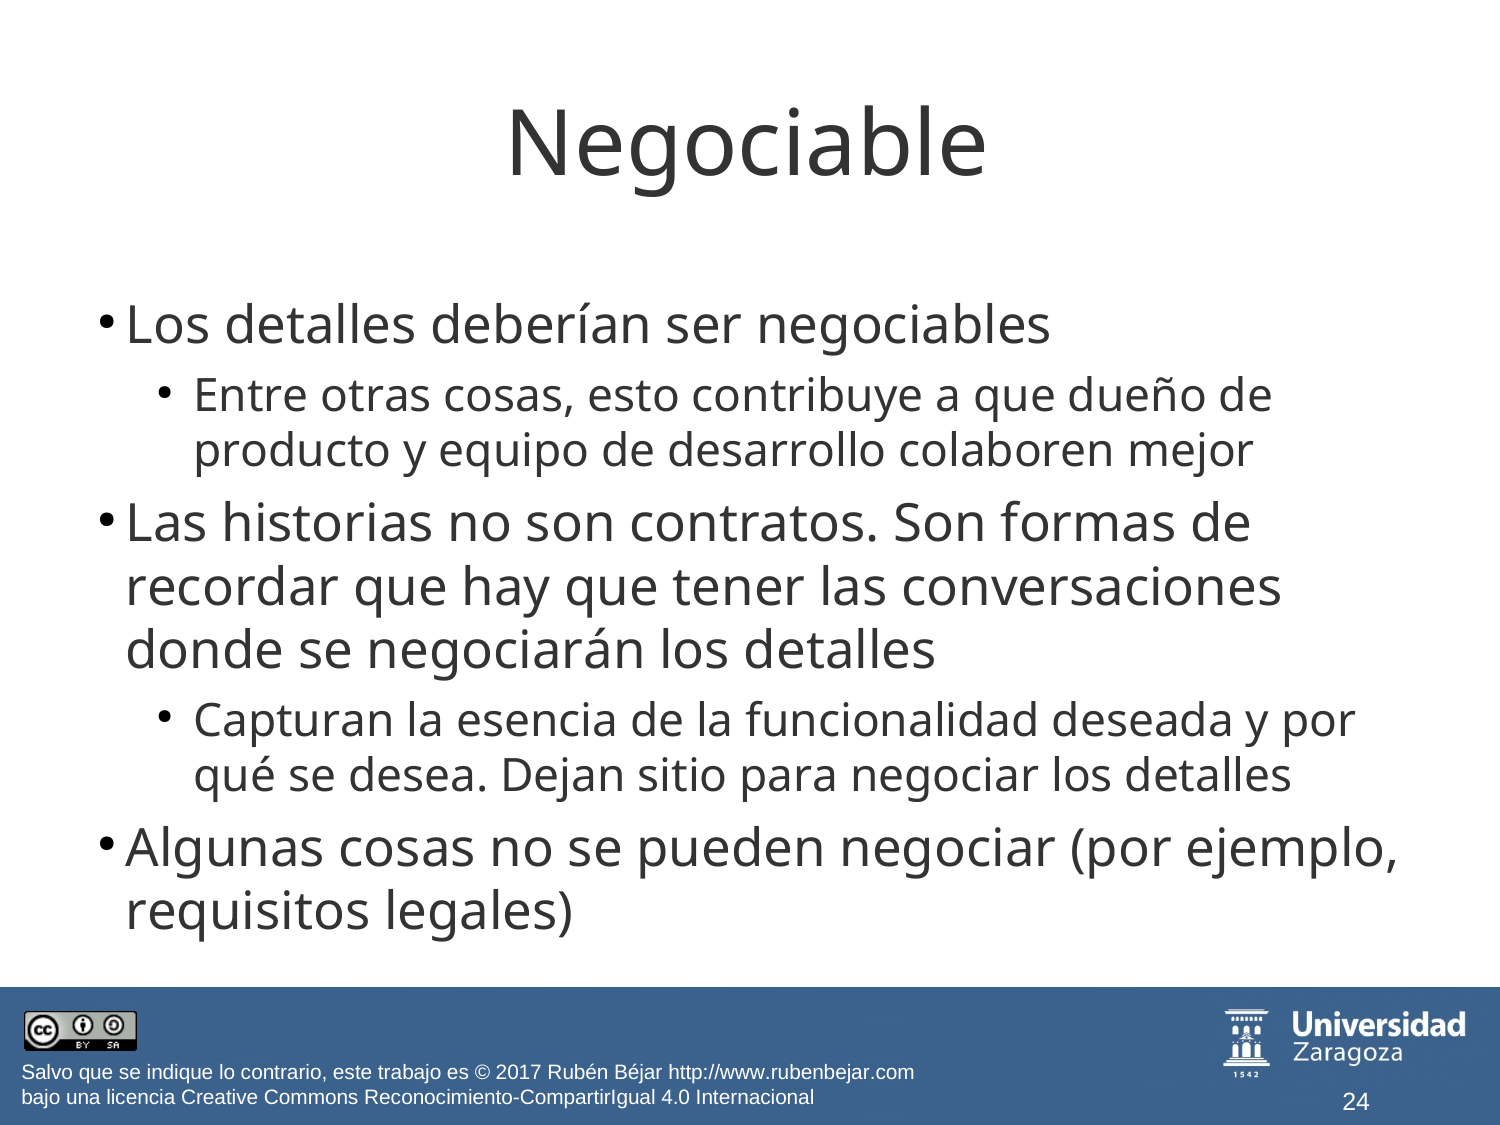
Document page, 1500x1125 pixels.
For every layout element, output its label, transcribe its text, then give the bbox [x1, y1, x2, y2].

title Negociable [74, 21, 1420, 257]
picture [0, 987, 1500, 1125]
list Los detalles deberían ser negociables Entre otras cosas, esto contribuye a que dueño de producto y equipo de desarrollo colaboren mejor Las historias no son contratos. Son formas de recordar que hay que tener las conversaciones donde se negociarán los detalles Capturan la esencia de la funcionalidad deseada y por qué se desea. Dejan sitio para negociar los detalles Algunas cosas no se pueden negociar (por ejemplo, requisitos legales) [82, 283, 1418, 957]
